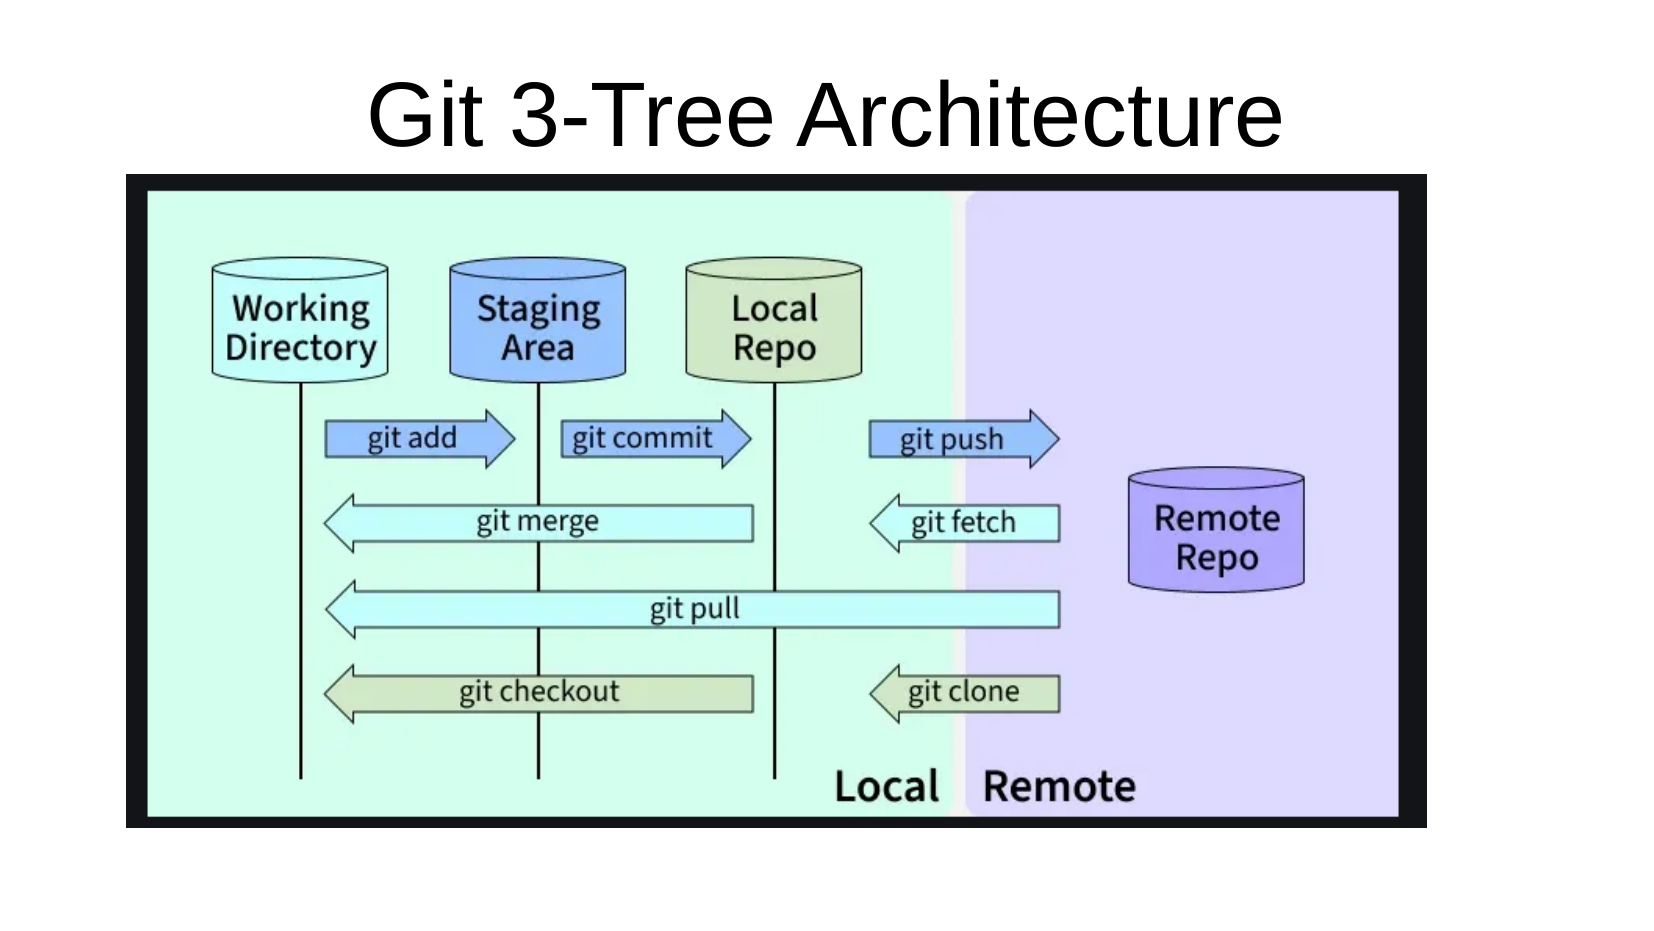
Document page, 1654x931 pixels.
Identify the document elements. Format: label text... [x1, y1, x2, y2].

title Git 3-Tree Architecture [82, 37, 1571, 193]
picture [126, 174, 1427, 828]
